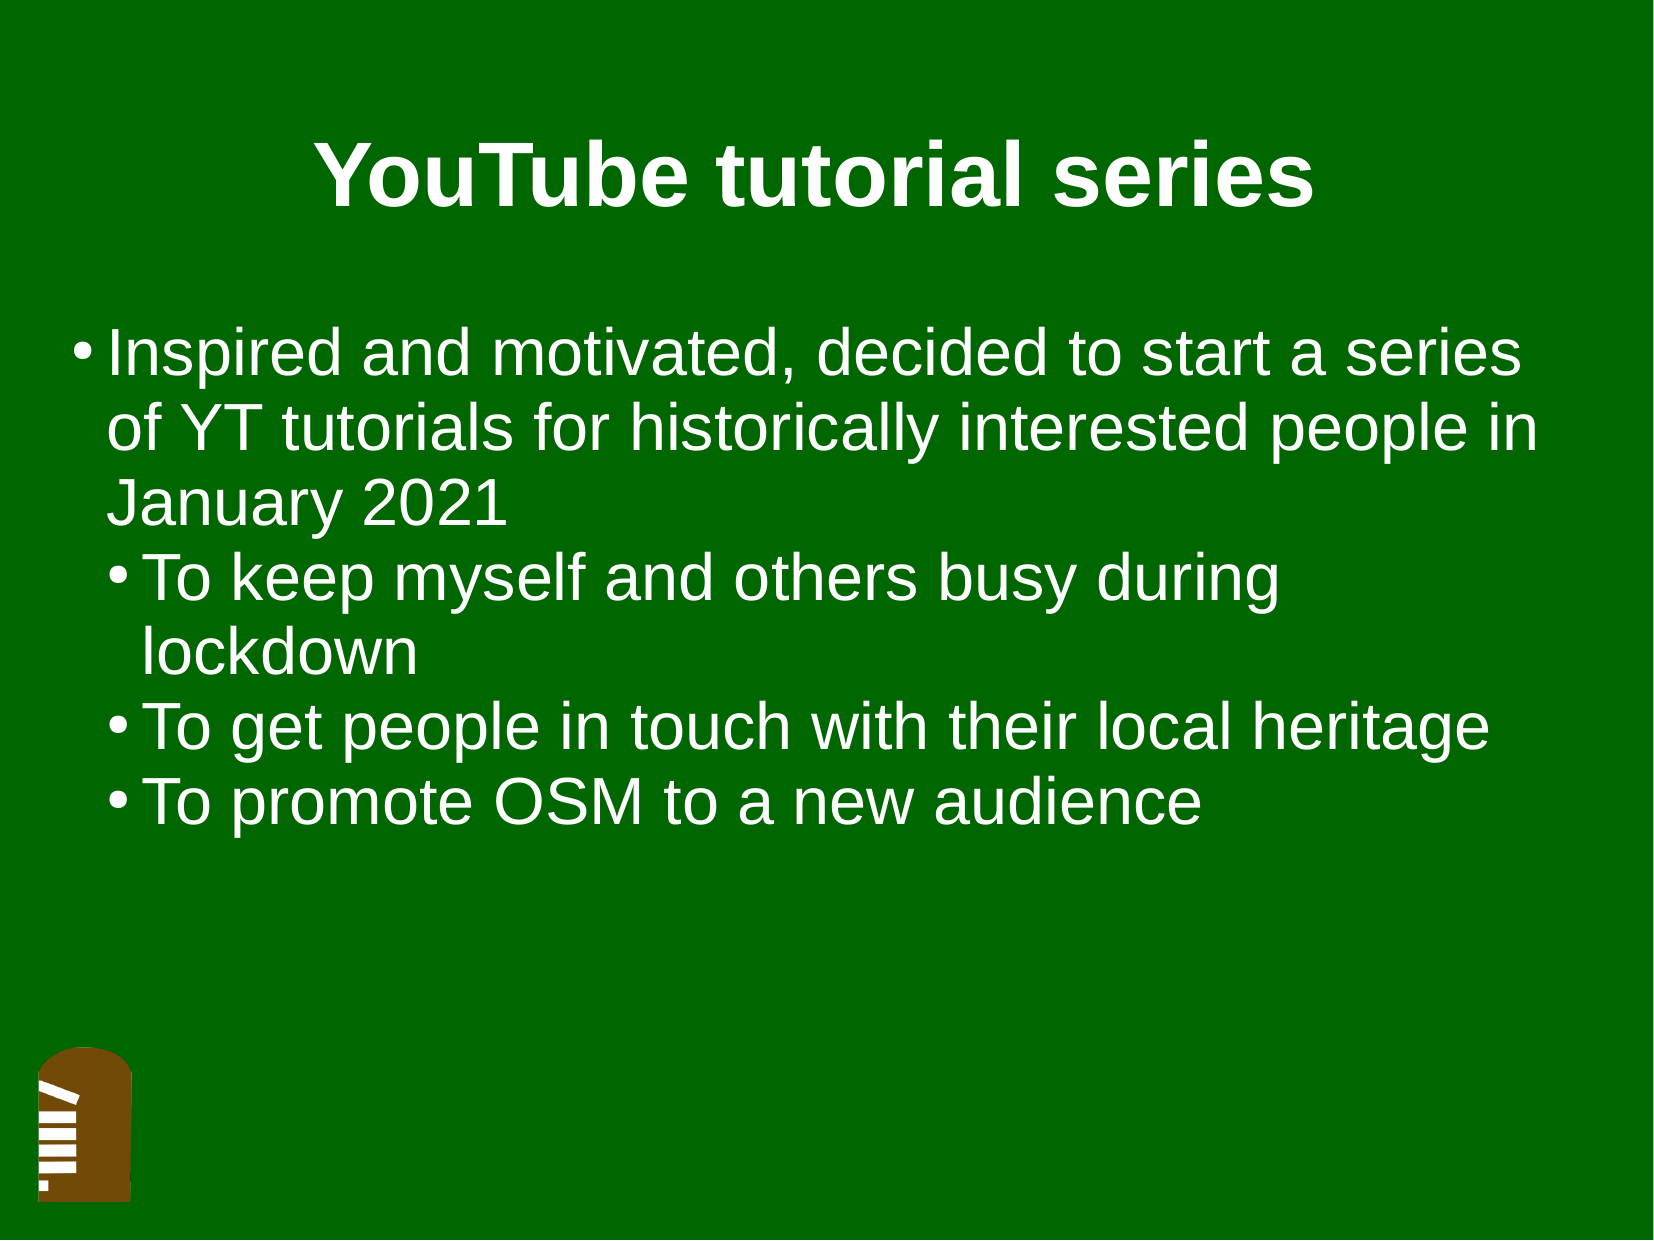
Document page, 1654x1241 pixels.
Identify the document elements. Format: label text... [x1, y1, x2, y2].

picture [0, 1032, 178, 1217]
subtitle Inspired and motivated, decided to start a series of YT tutorials for historically interested people in January 2021 To keep myself and others busy during lockdown To get people in touch with their local heritage To promote OSM to a new audience [70, 315, 1560, 839]
title YouTube tutorial series [70, 70, 1559, 278]
